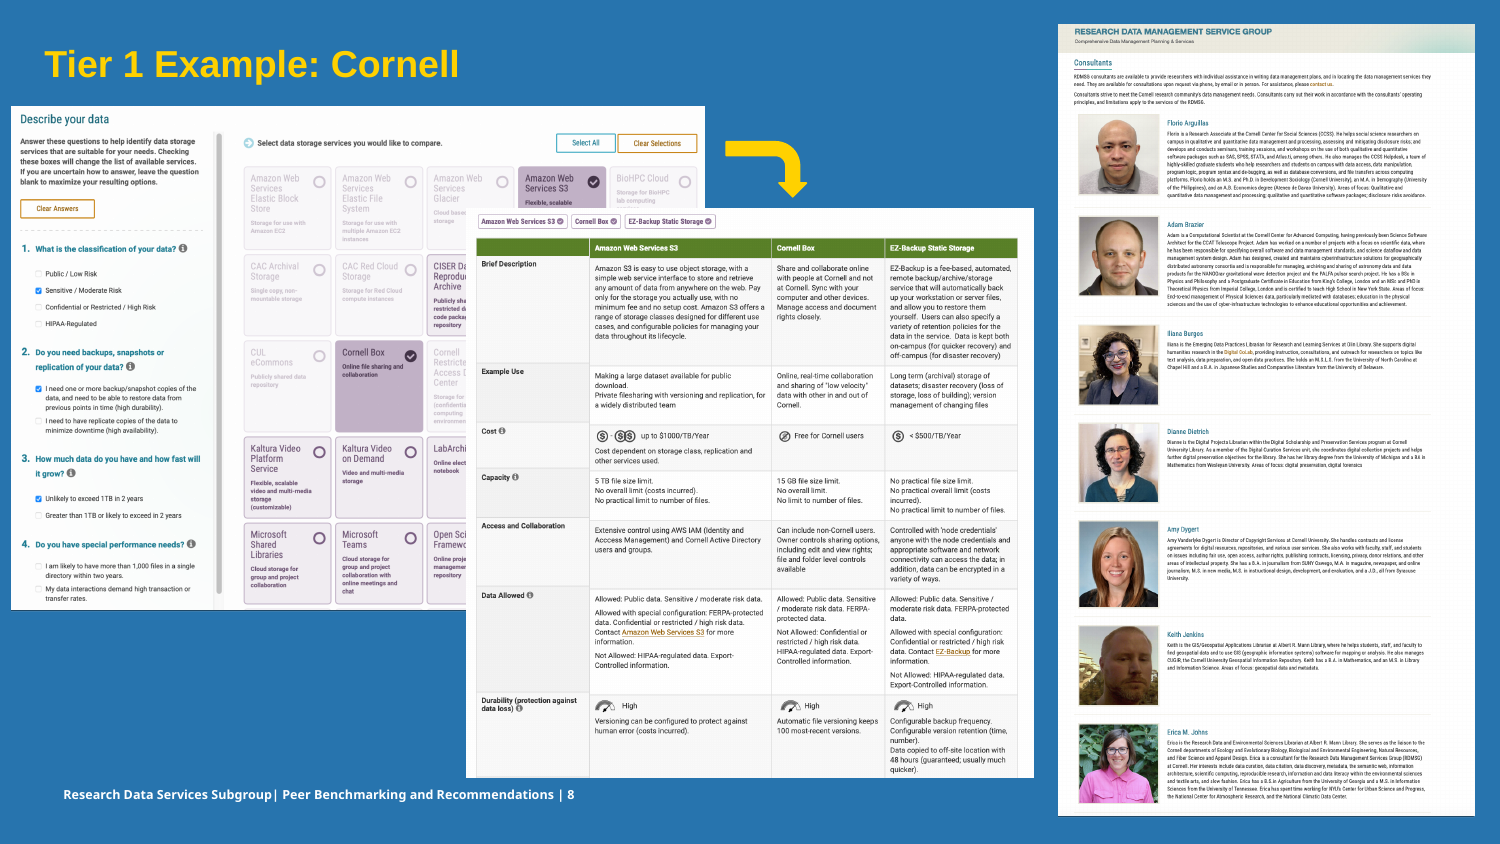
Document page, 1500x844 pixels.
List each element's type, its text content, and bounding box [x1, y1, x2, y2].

title Tier 1 Example: Cornell [44, 5, 1017, 86]
text_box [726, 141, 807, 197]
picture [11, 106, 1034, 778]
picture [1058, 24, 1475, 816]
